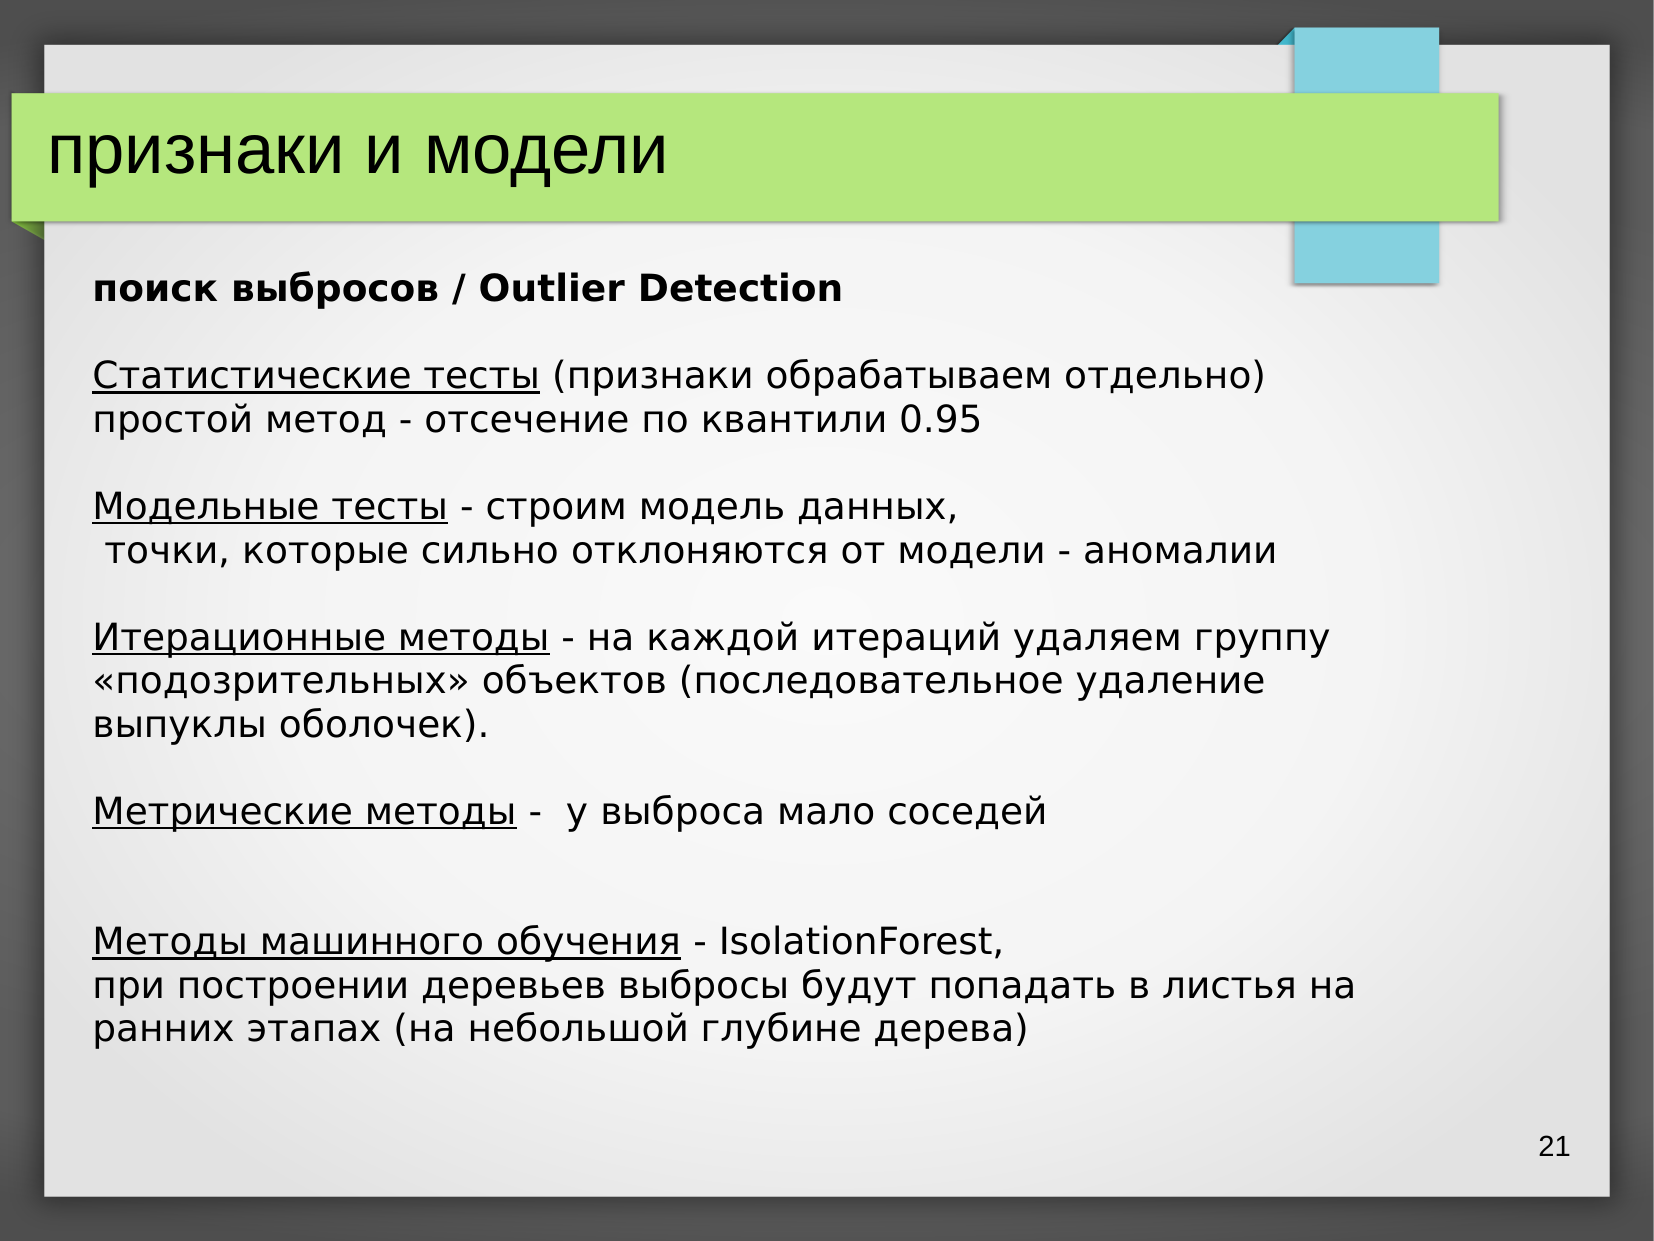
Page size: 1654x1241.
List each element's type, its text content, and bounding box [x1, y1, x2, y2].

title признаки и модели [47, 113, 1465, 185]
text_box поиск выбросов / Outlier Detection Статистические тесты (признаки обрабатываем отдельно) простой метод - отсечение по квантили 0.95 Модельные тесты - строим модель данных, точки, которые сильно отклоняются от модели - аномалии Итерационные методы - на каждой итераций удаляем группу «подозрительных» объектов (последовательное удаление выпуклы оболочек). Метрические методы - у выброса мало соседей Методы машинного обучения - IsolationForest, при построении деревьев выбросы будут попадать в листья на ранних этапах (на небольшой глубине дерева) [77, 259, 1465, 1146]
picture [0, 0, 1654, 1241]
